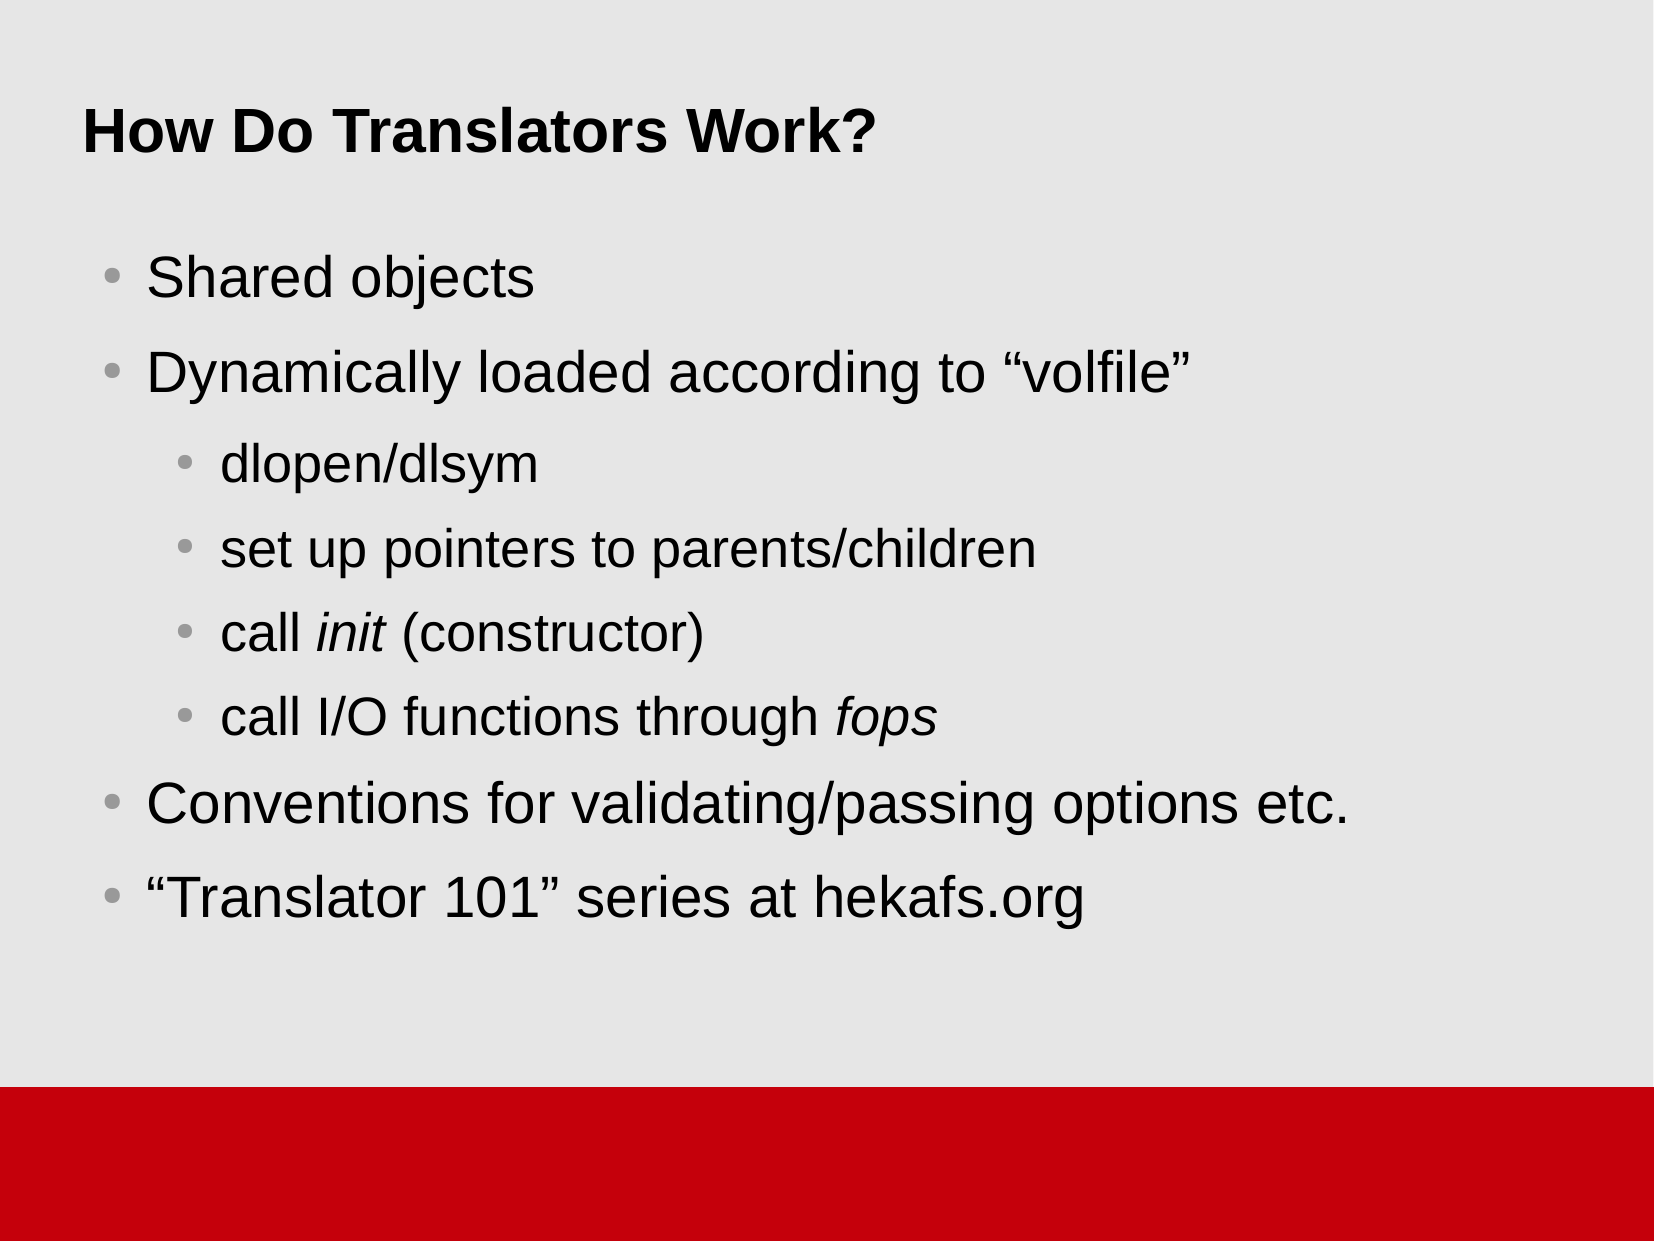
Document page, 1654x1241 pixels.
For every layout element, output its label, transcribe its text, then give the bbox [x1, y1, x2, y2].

list Shared objects Dynamically loaded according to “volfile” dlopen/dlsym set up pointers to parents/children call init (constructor) call I/O functions through fops Conventions for validating/passing options etc. “Translator 101” series at hekafs.org [86, 244, 1576, 1039]
title How Do Translators Work? [82, 37, 1571, 226]
